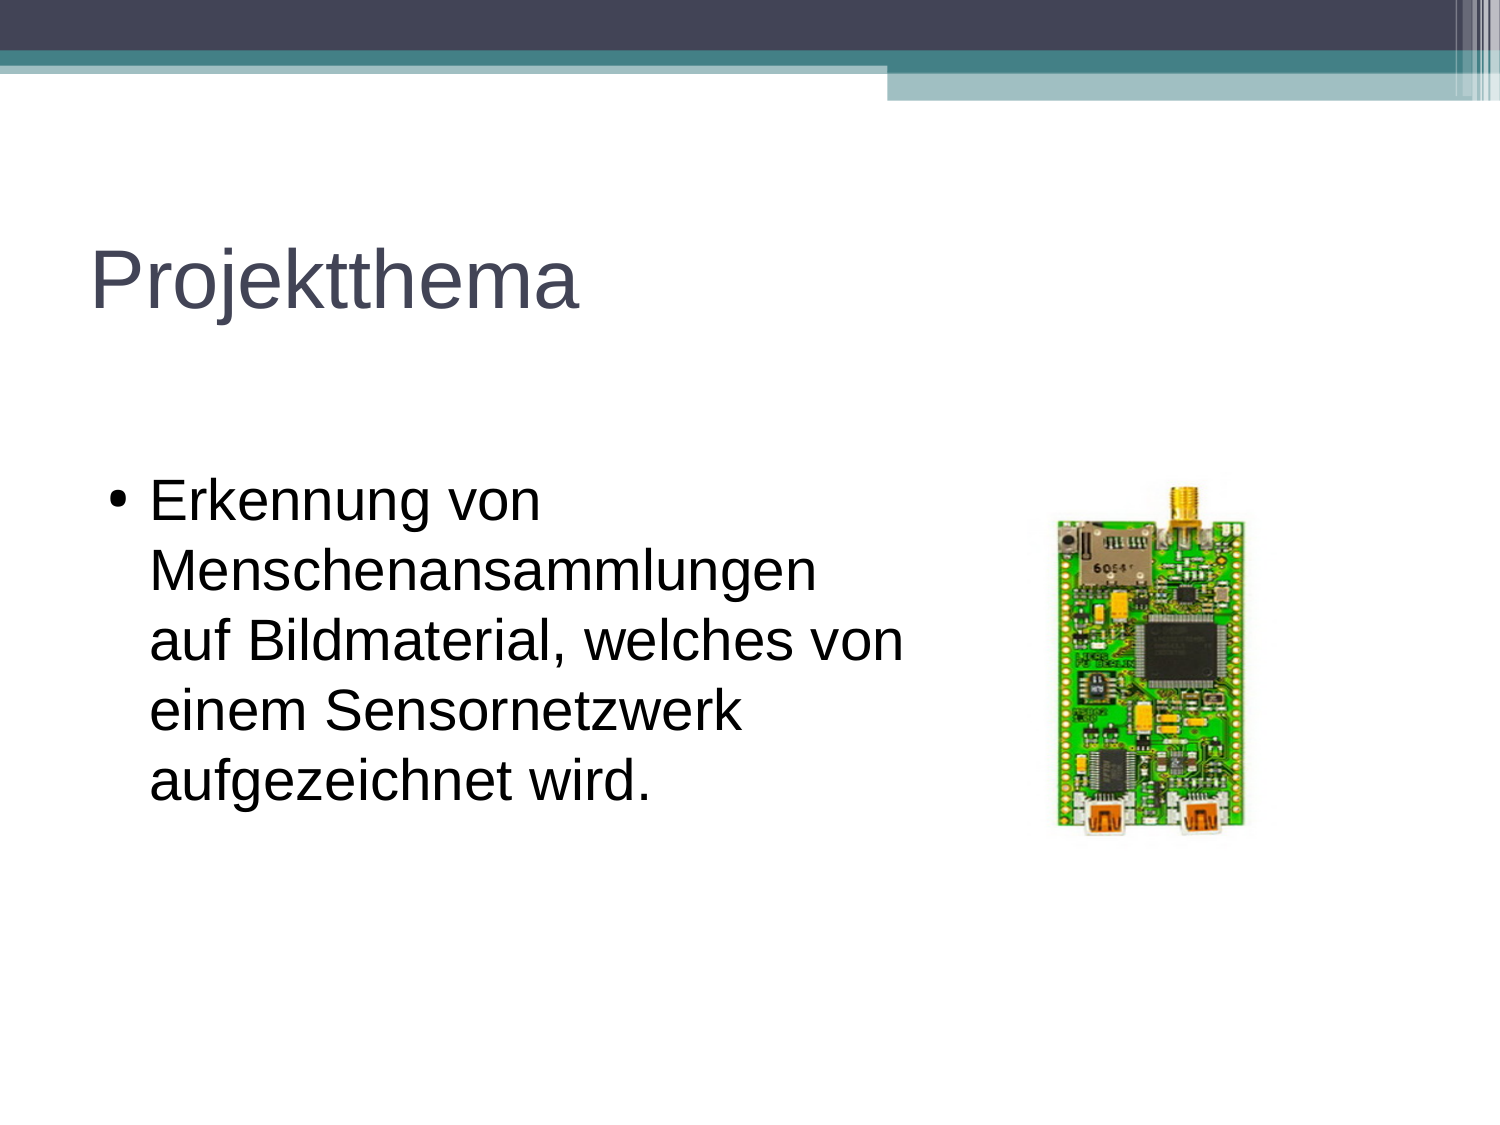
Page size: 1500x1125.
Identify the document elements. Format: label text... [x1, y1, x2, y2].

list Erkennung von Menschenansammlungen auf Bildmaterial, welches von einem Sensornetzwerk aufgezeichnet wird. [75, 369, 922, 1022]
title Projektthema [75, 167, 1426, 383]
picture [1027, 472, 1277, 851]
